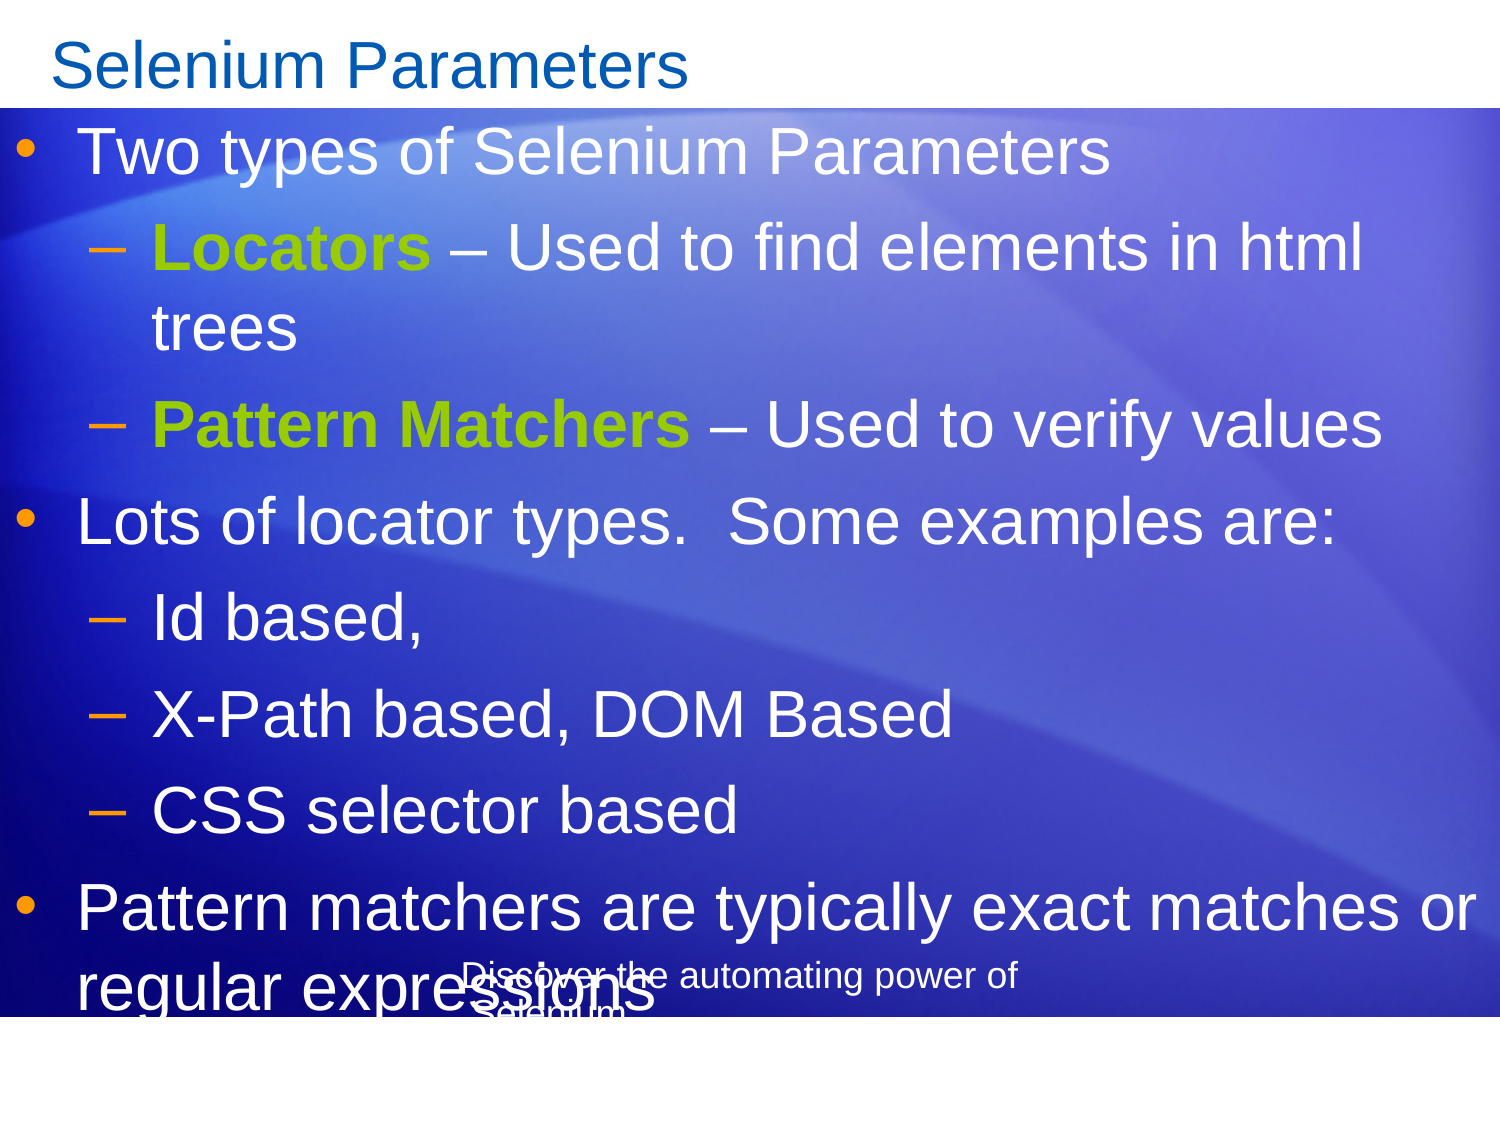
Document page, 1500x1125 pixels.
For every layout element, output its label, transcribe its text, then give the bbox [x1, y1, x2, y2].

list Two types of Selenium Parameters Locators – Used to find elements in html trees Pattern Matchers – Used to verify values Lots of locator types. Some examples are: Id based, X-Path based, DOM Based CSS selector based Pattern matchers are typically exact matches or regular expressions [0, 99, 1500, 1039]
title Selenium Parameters [35, 11, 1386, 99]
